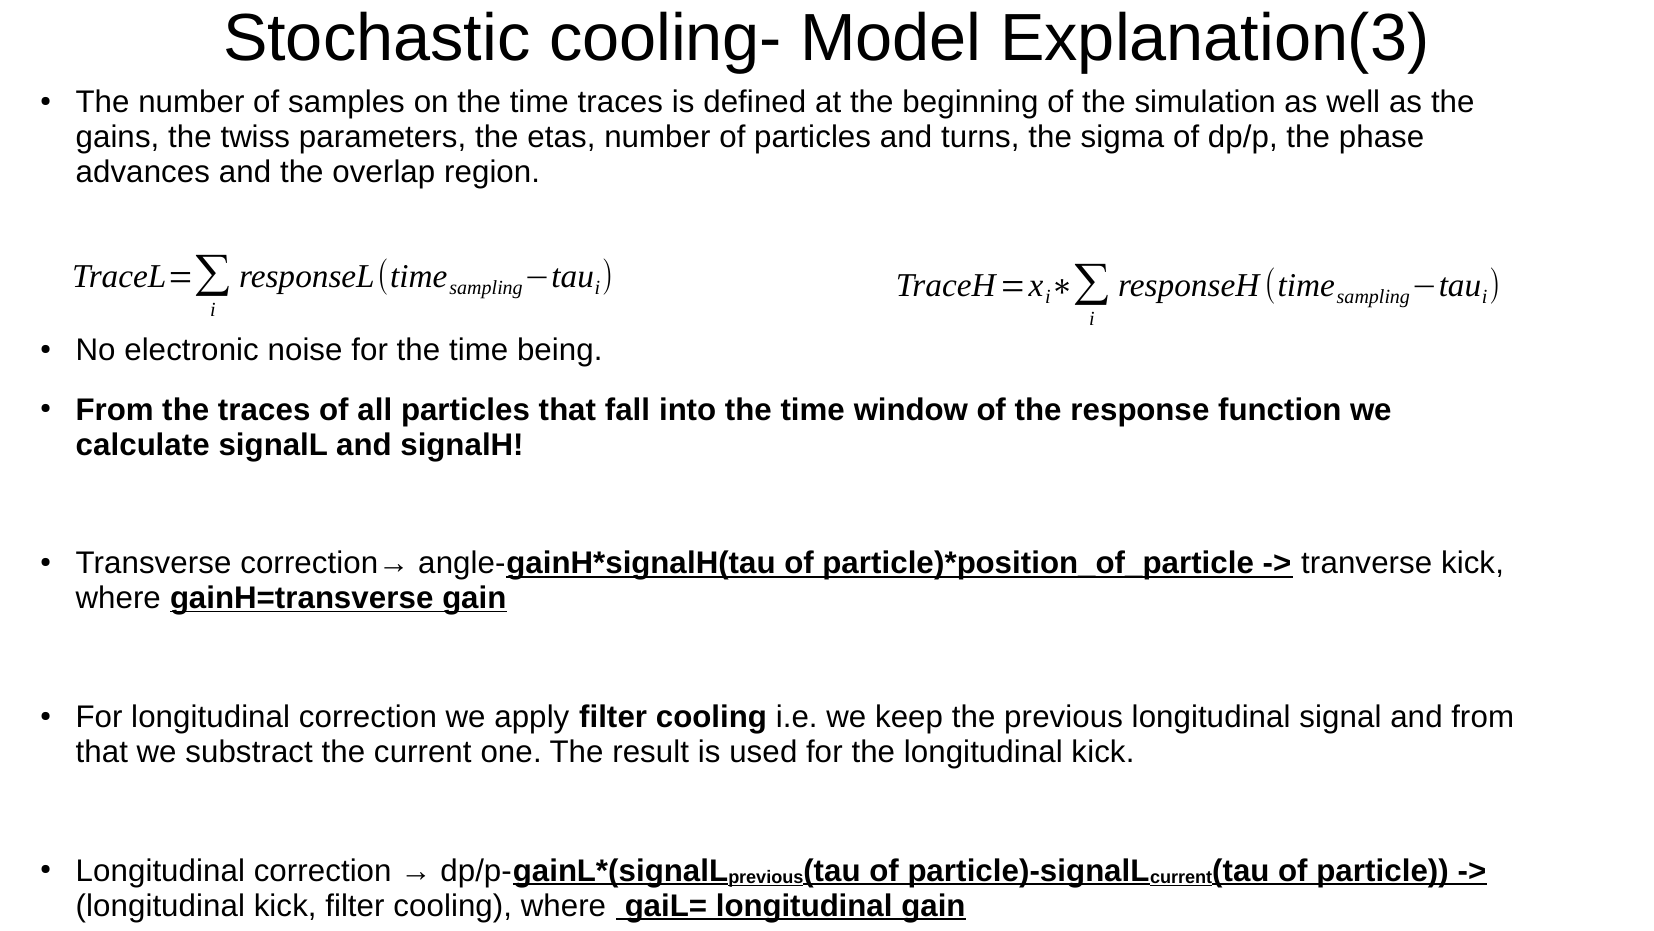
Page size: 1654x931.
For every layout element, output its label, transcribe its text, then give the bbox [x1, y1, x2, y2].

chart [72, 252, 614, 321]
subtitle The number of samples on the time traces is defined at the beginning of the simulation as well as the gains, the twiss parameters, the etas, number of particles and turns, the sigma of dp/p, the phase advances and the overlap region. No electronic noise for the time being. From the traces of all particles that fall into the time window of the response function we calculate signalL and signalH! Transverse correction→ angle-gainH*signalH(tau of particle)*position_of_particle -> tranverse kick, where gainH=transverse gain For longitudinal correction we apply filter cooling i.e. we keep the previous longitudinal signal and from that we substract the current one. The result is used for the longitudinal kick. Longitudinal correction → dp/p-gainL*(signalLprevious(tau of particle)-signalLcurrent(tau of particle)) -> (longitudinal kick, filter cooling), where gaiL= longitudinal gain [40, 84, 1529, 923]
title Stochastic cooling- Model Explanation(3) [82, 0, 1571, 85]
chart [895, 261, 1501, 330]
